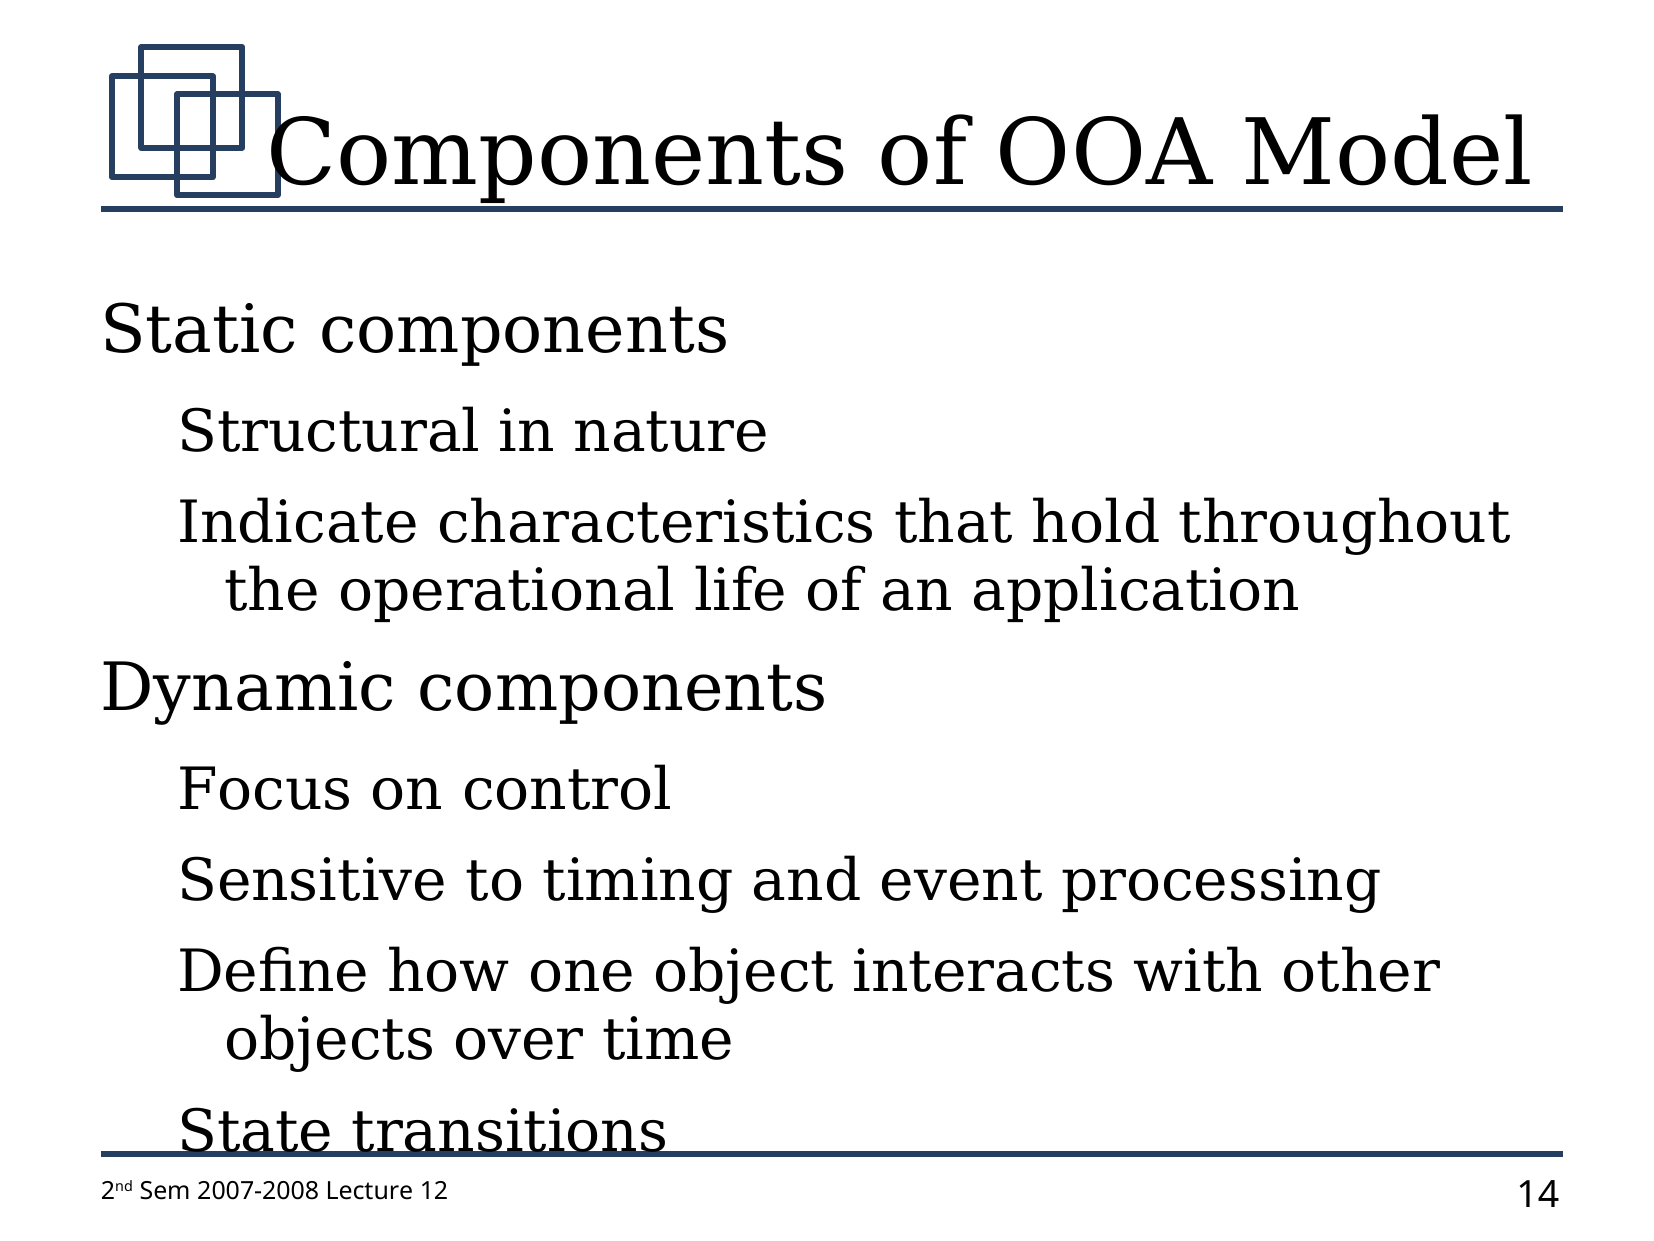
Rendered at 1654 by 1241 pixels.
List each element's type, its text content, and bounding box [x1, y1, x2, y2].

list Static components Structural in nature Indicate characteristics that hold throughout the operational life of an application Dynamic components Focus on control Sensitive to timing and event processing Define how one object interacts with other objects over time State transitions [82, 290, 1571, 1165]
title Components of OOA Model [82, 49, 1571, 257]
